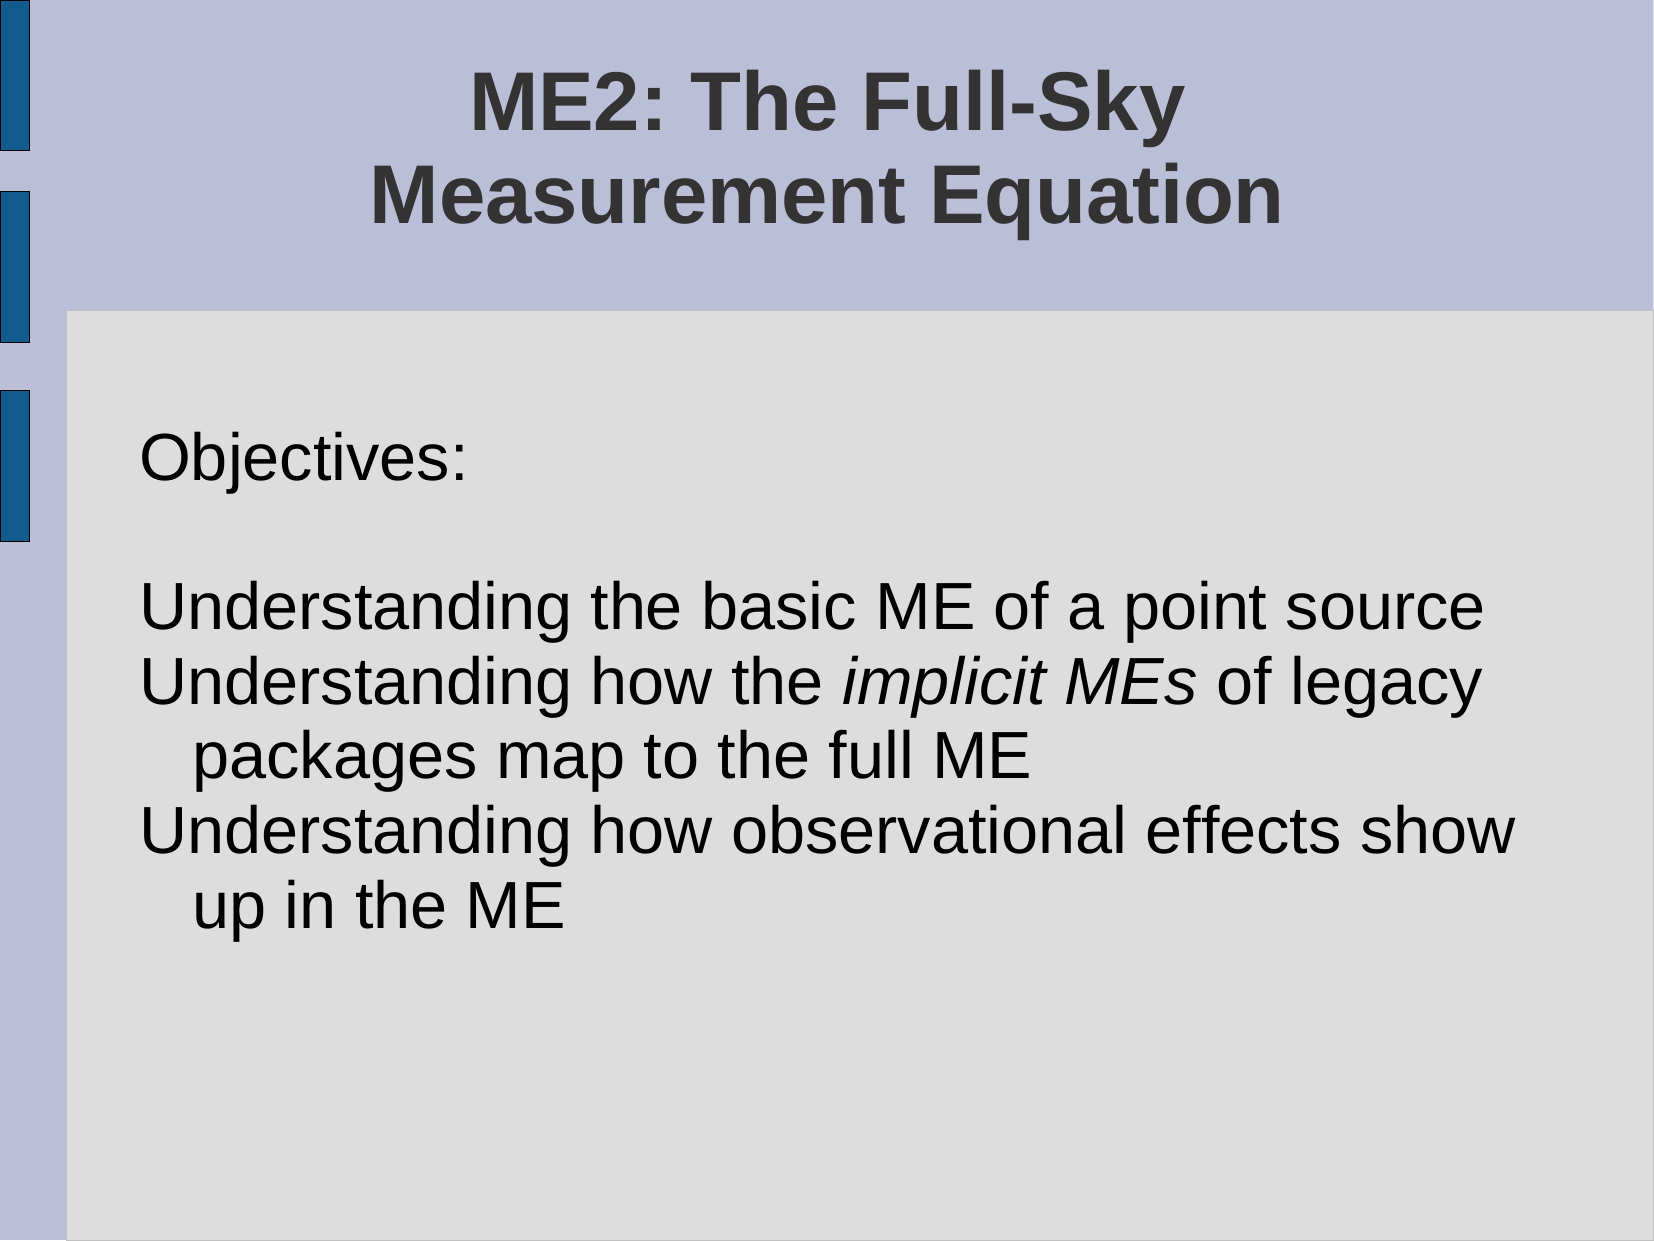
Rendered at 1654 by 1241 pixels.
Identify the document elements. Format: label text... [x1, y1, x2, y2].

title ME2: The Full-Sky Measurement Equation [121, 49, 1534, 341]
list Objectives: Understanding the basic ME of a point source Understanding how the implicit MEs of legacy packages map to the full ME Understanding how observational effects show up in the ME [121, 344, 1534, 1127]
